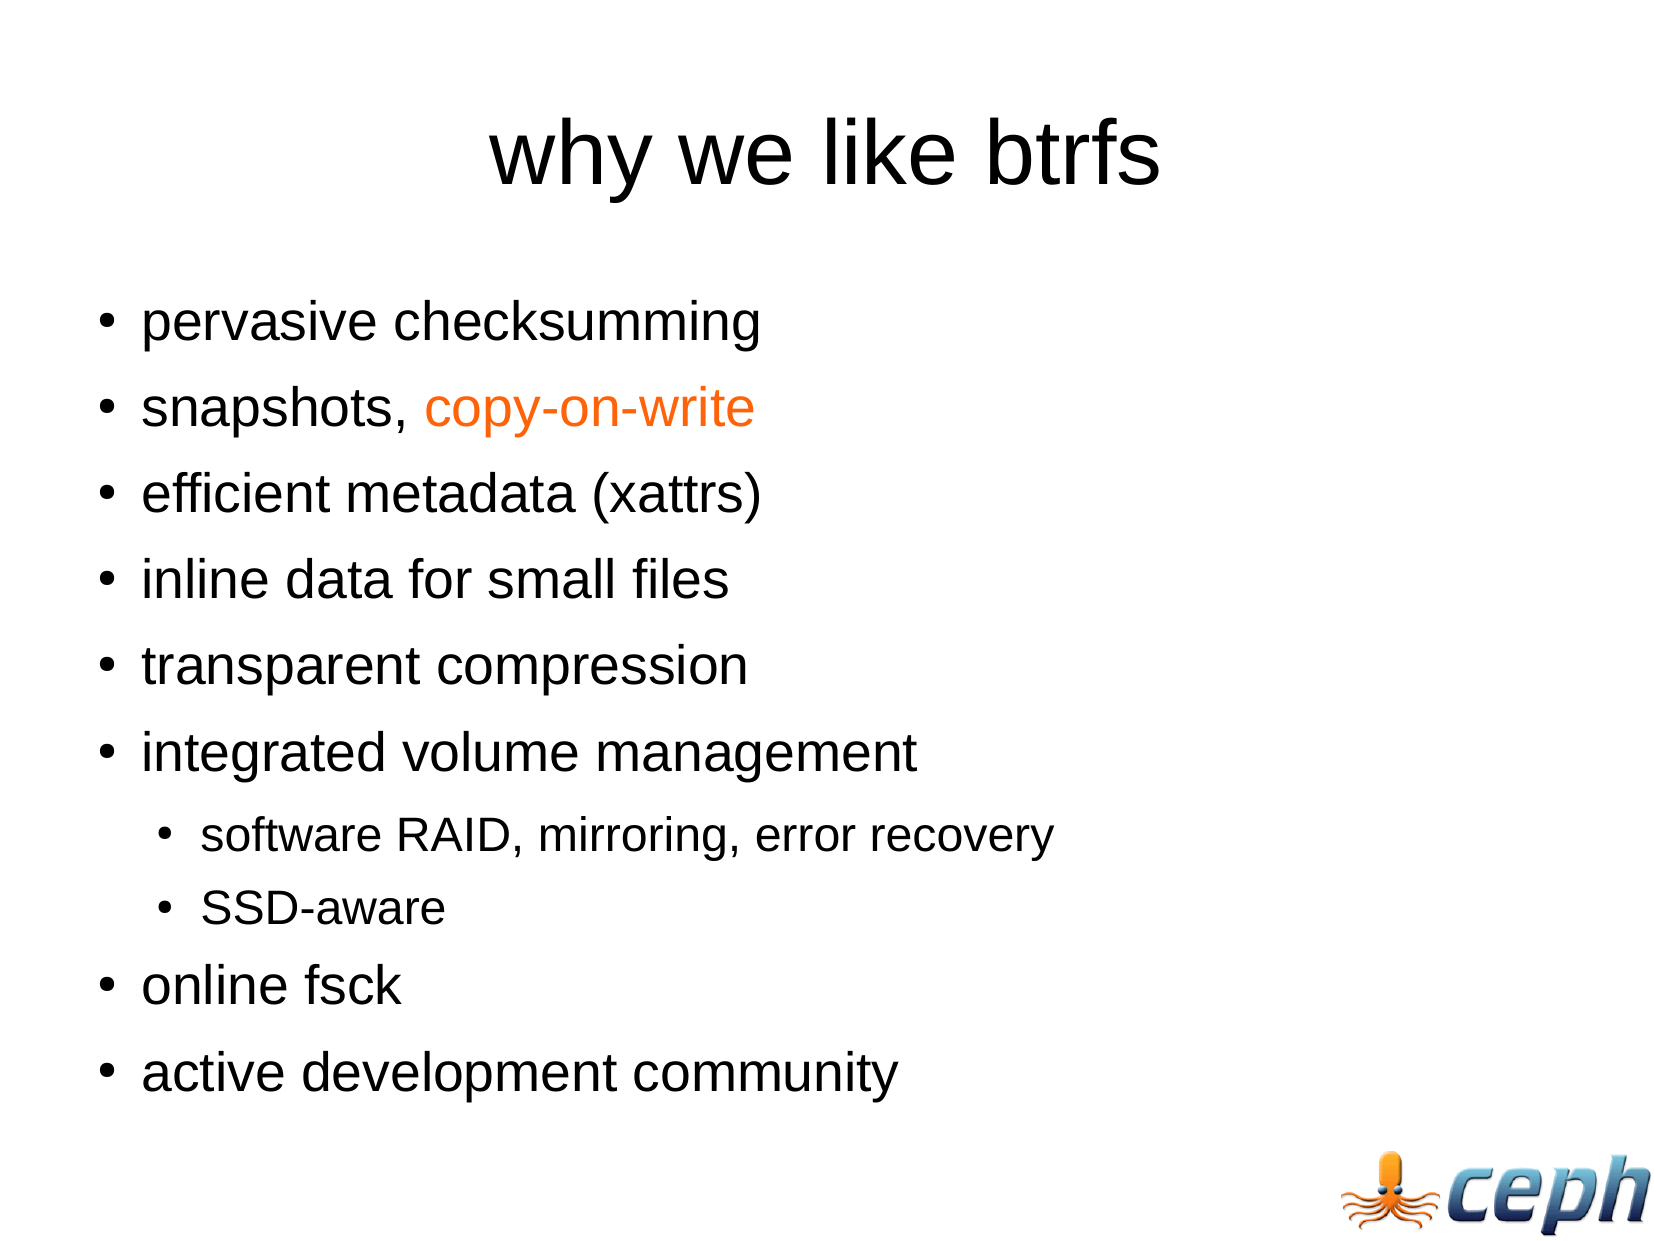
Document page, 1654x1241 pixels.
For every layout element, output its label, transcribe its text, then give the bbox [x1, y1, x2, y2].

picture [1335, 1151, 1651, 1239]
list pervasive checksumming snapshots, copy-on-write efficient metadata (xattrs) inline data for small files transparent compression integrated volume management software RAID, mirroring, error recovery SSD-aware online fsck active development community [82, 290, 1571, 1109]
title why we like btrfs [82, 49, 1571, 257]
